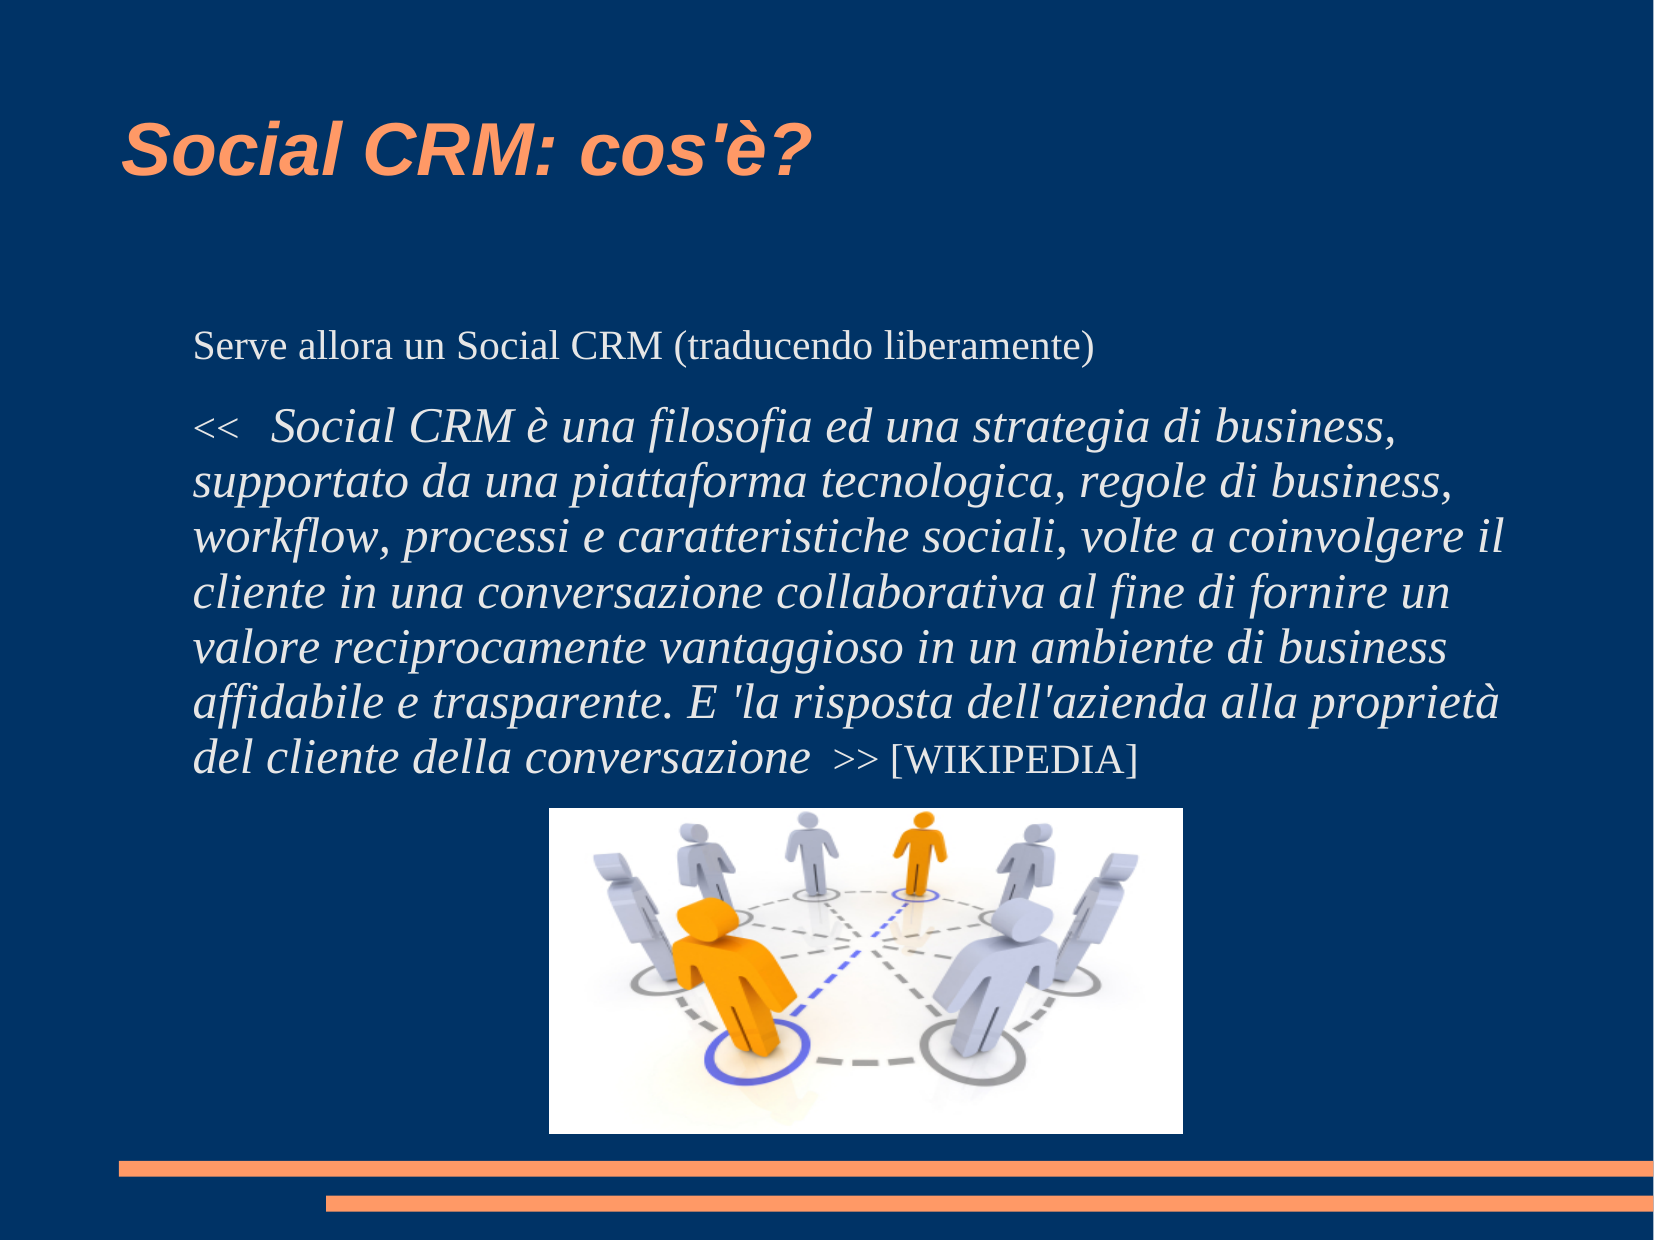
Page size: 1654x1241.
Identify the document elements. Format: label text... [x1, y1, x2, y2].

picture [549, 808, 1183, 1134]
list Serve allora un Social CRM (traducendo liberamente) << Social CRM è una filosofia ed una strategia di business, supportato da una piattaforma tecnologica, regole di business, workflow, processi e caratteristiche sociali, volte a coinvolgere il cliente in una conversazione collaborativa al fine di fornire un valore reciprocamente vantaggioso in un ambiente di business affidabile e trasparente. E 'la risposta dell'azienda alla proprietà del cliente della conversazione >> [WIKIPEDIA] [121, 322, 1561, 1132]
title Social CRM: cos'è? [121, 46, 1534, 254]
